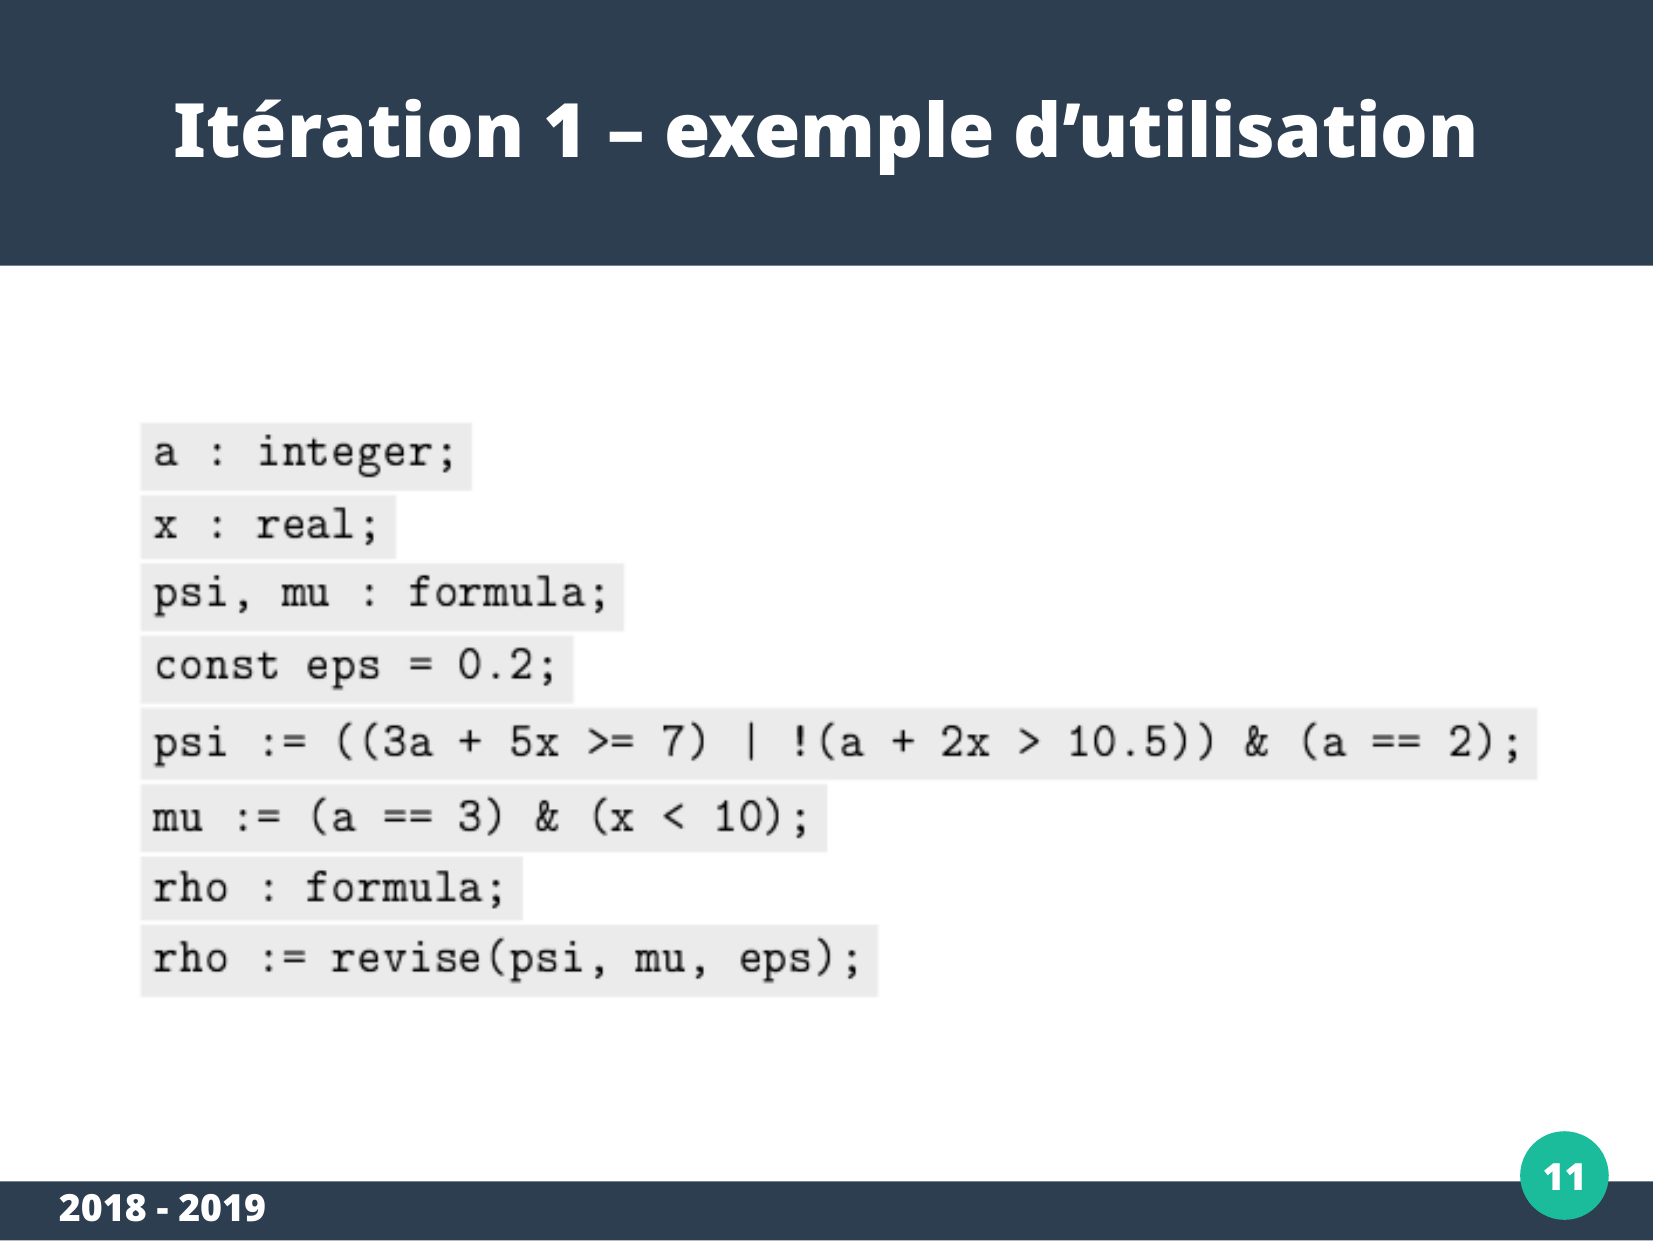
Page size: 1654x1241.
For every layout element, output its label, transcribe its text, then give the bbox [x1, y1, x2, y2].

title Itération 1 – exemple d’utilisation [58, 49, 1594, 207]
list [54, 178, 1590, 1066]
picture [135, 419, 1547, 1006]
